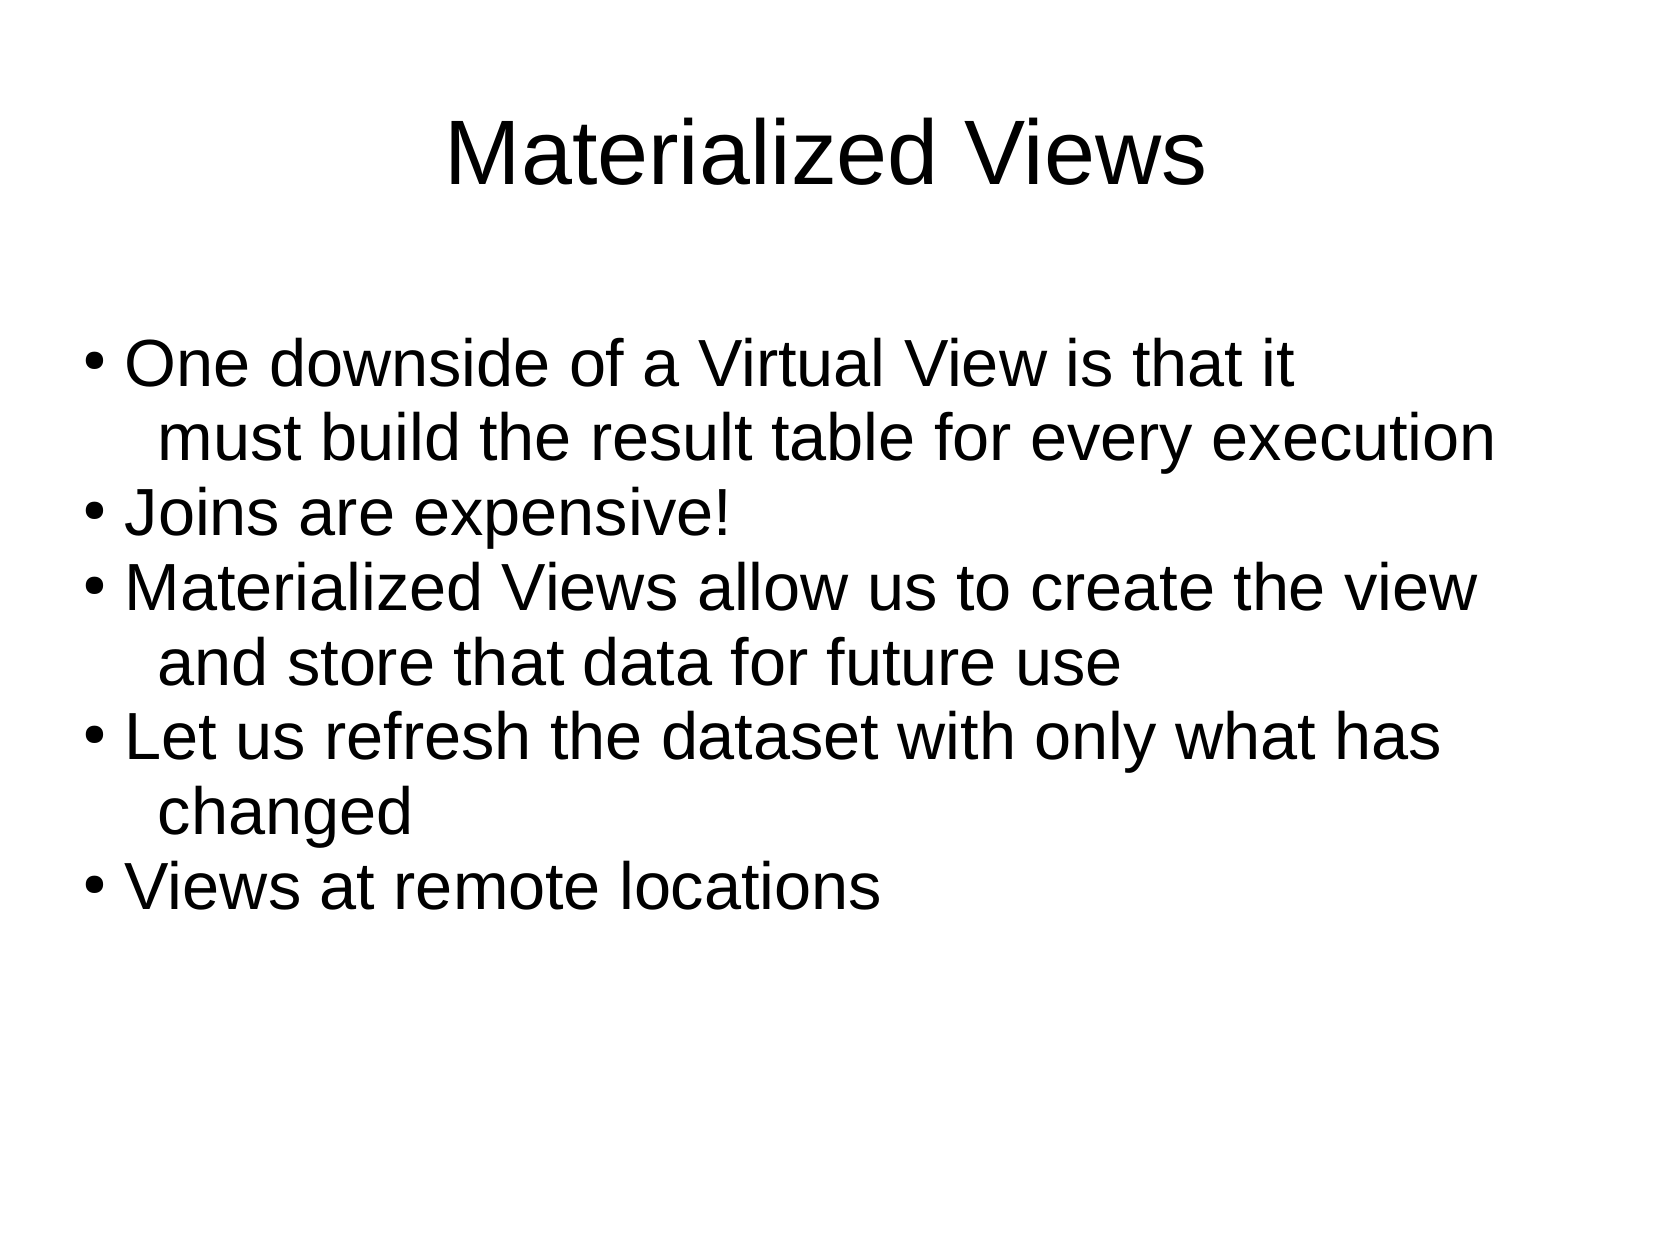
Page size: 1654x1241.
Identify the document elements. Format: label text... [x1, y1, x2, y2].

subtitle One downside of a Virtual View is that it must build the result table for every execution Joins are expensive! Materialized Views allow us to create the view and store that data for future use Let us refresh the dataset with only what has changed Views at remote locations [82, 284, 1571, 1115]
title Materialized Views [82, 56, 1571, 250]
